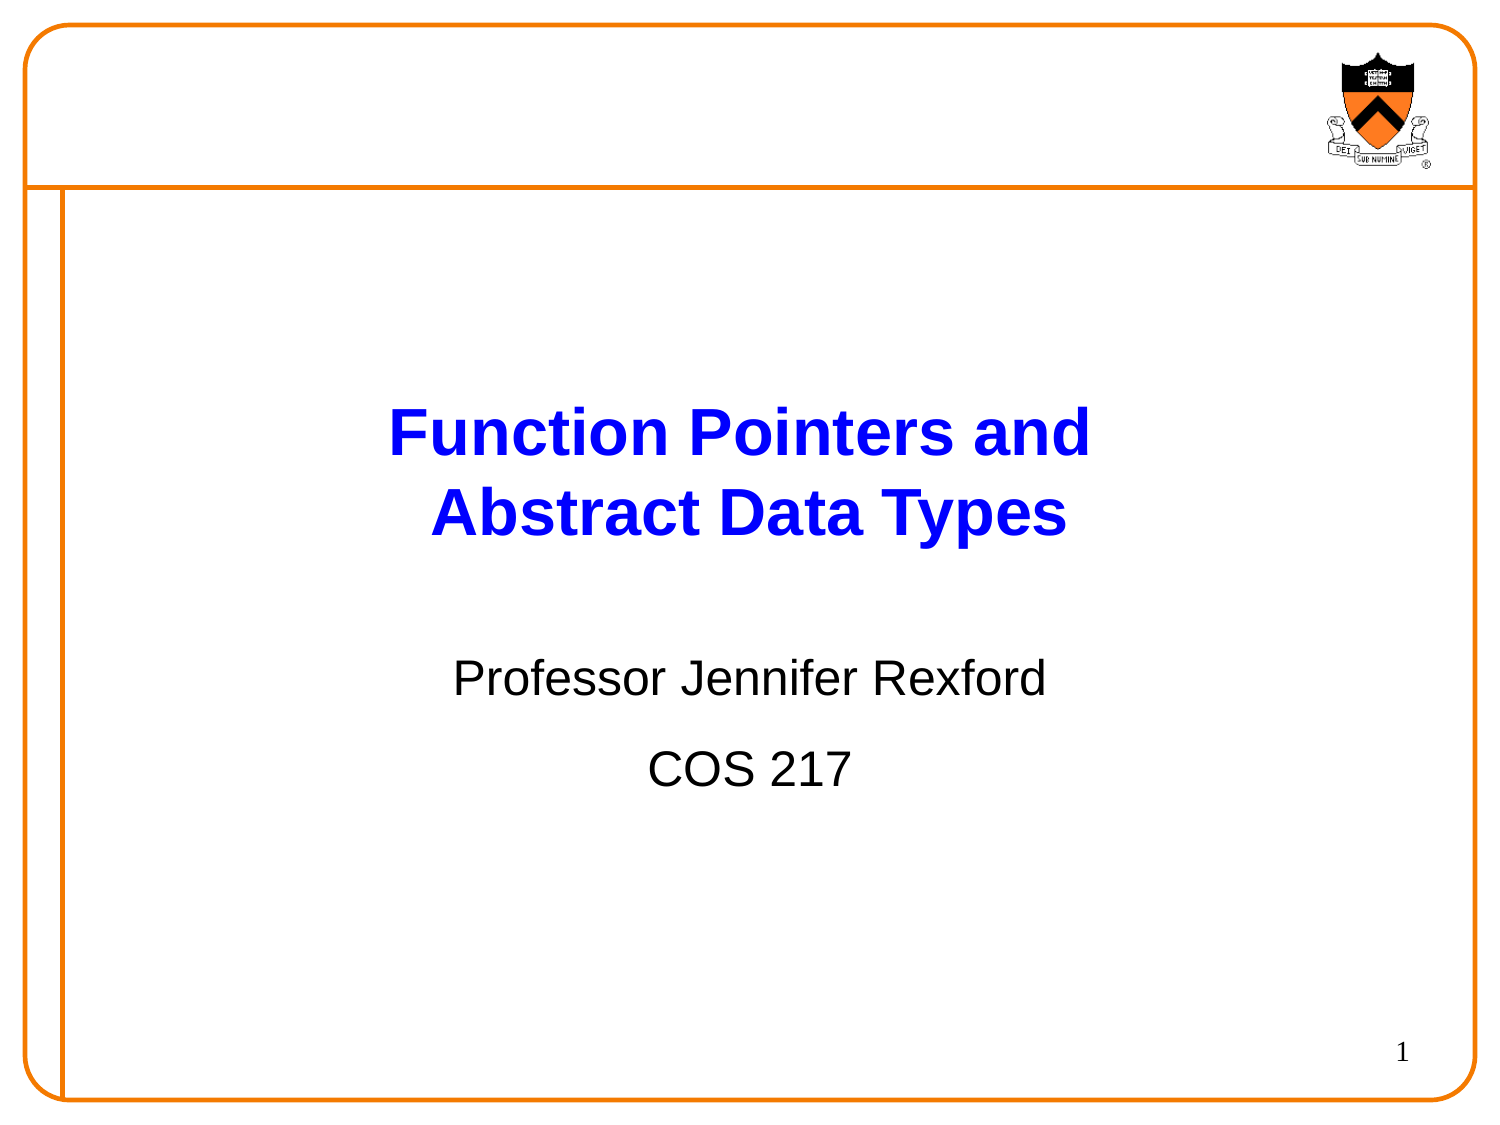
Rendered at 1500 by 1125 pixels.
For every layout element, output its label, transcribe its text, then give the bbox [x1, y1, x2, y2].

picture [1325, 49, 1431, 169]
subtitle Professor Jennifer Rexford COS 217 [225, 637, 1276, 926]
title Function Pointers and Abstract Data Types [112, 374, 1388, 563]
